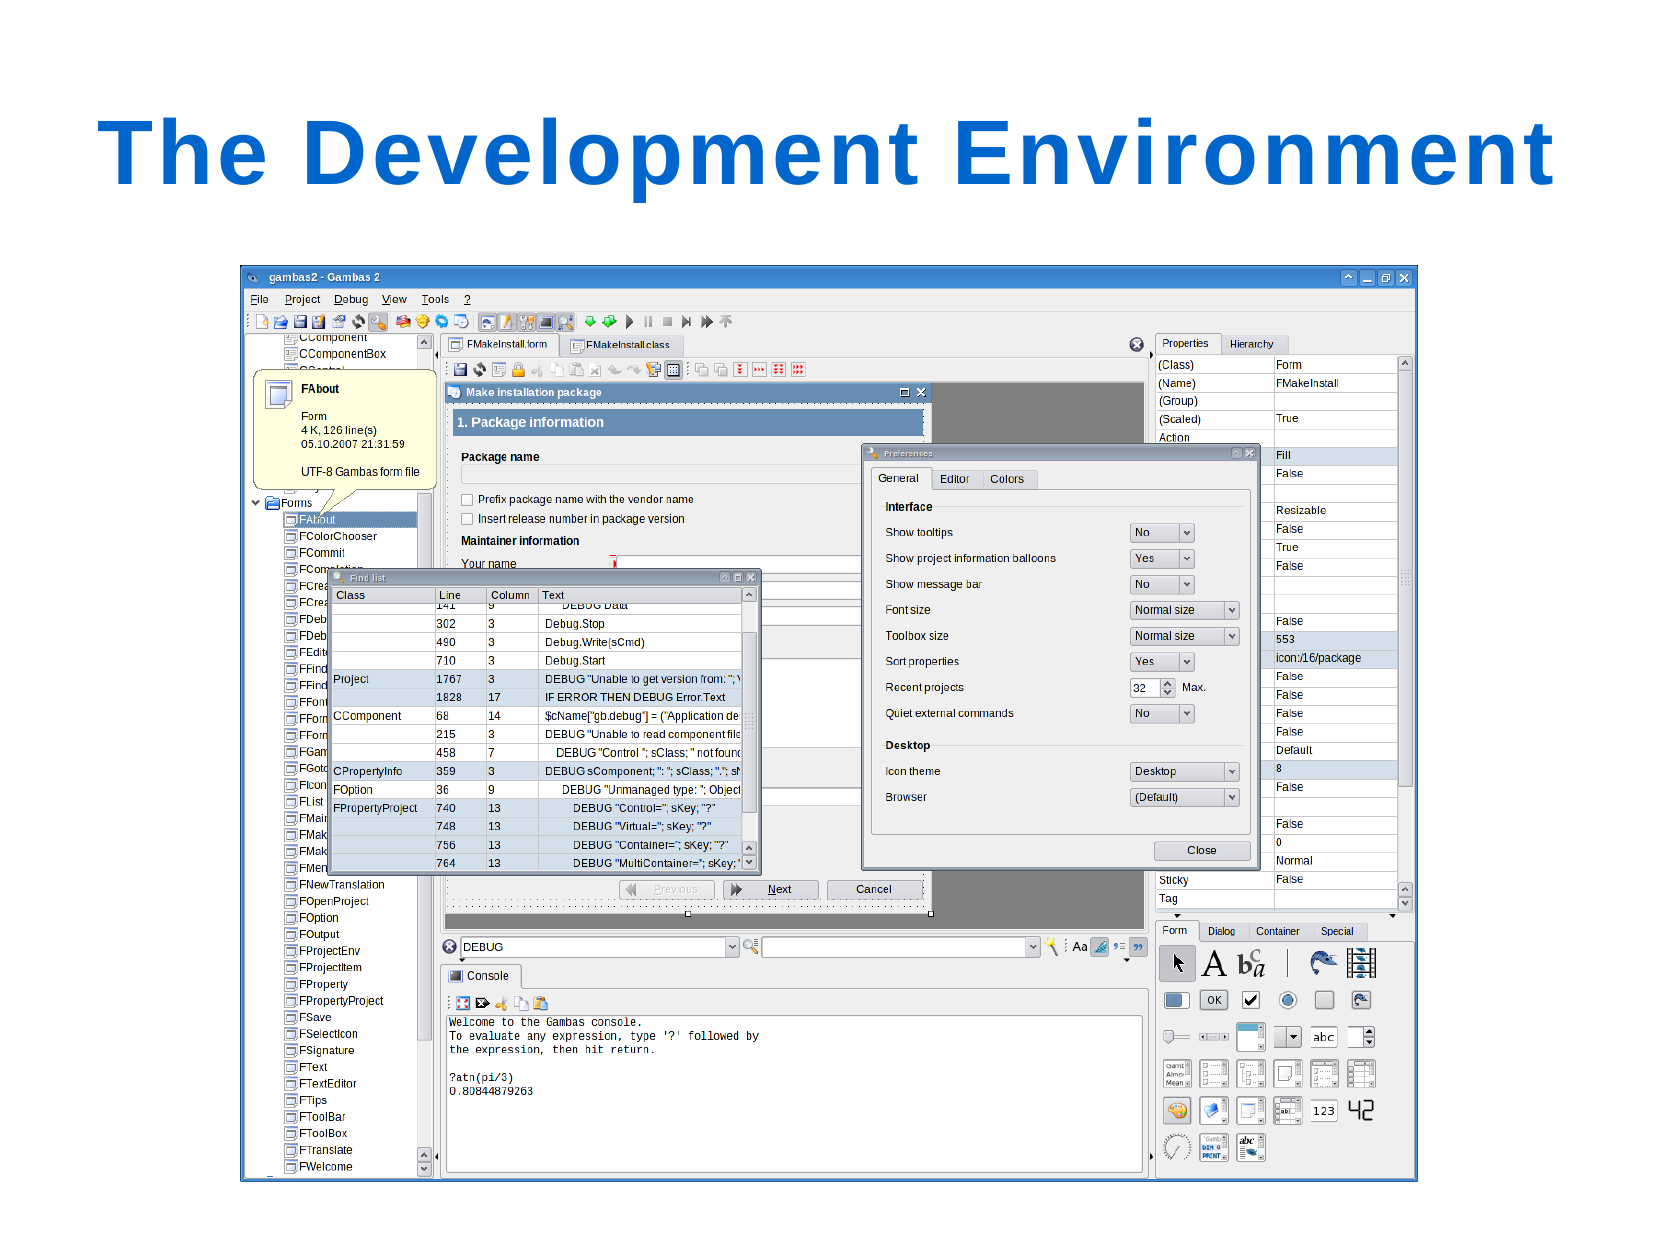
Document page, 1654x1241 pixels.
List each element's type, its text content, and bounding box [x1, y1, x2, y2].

picture [240, 265, 1418, 1182]
title The Development Environment [82, 49, 1571, 257]
